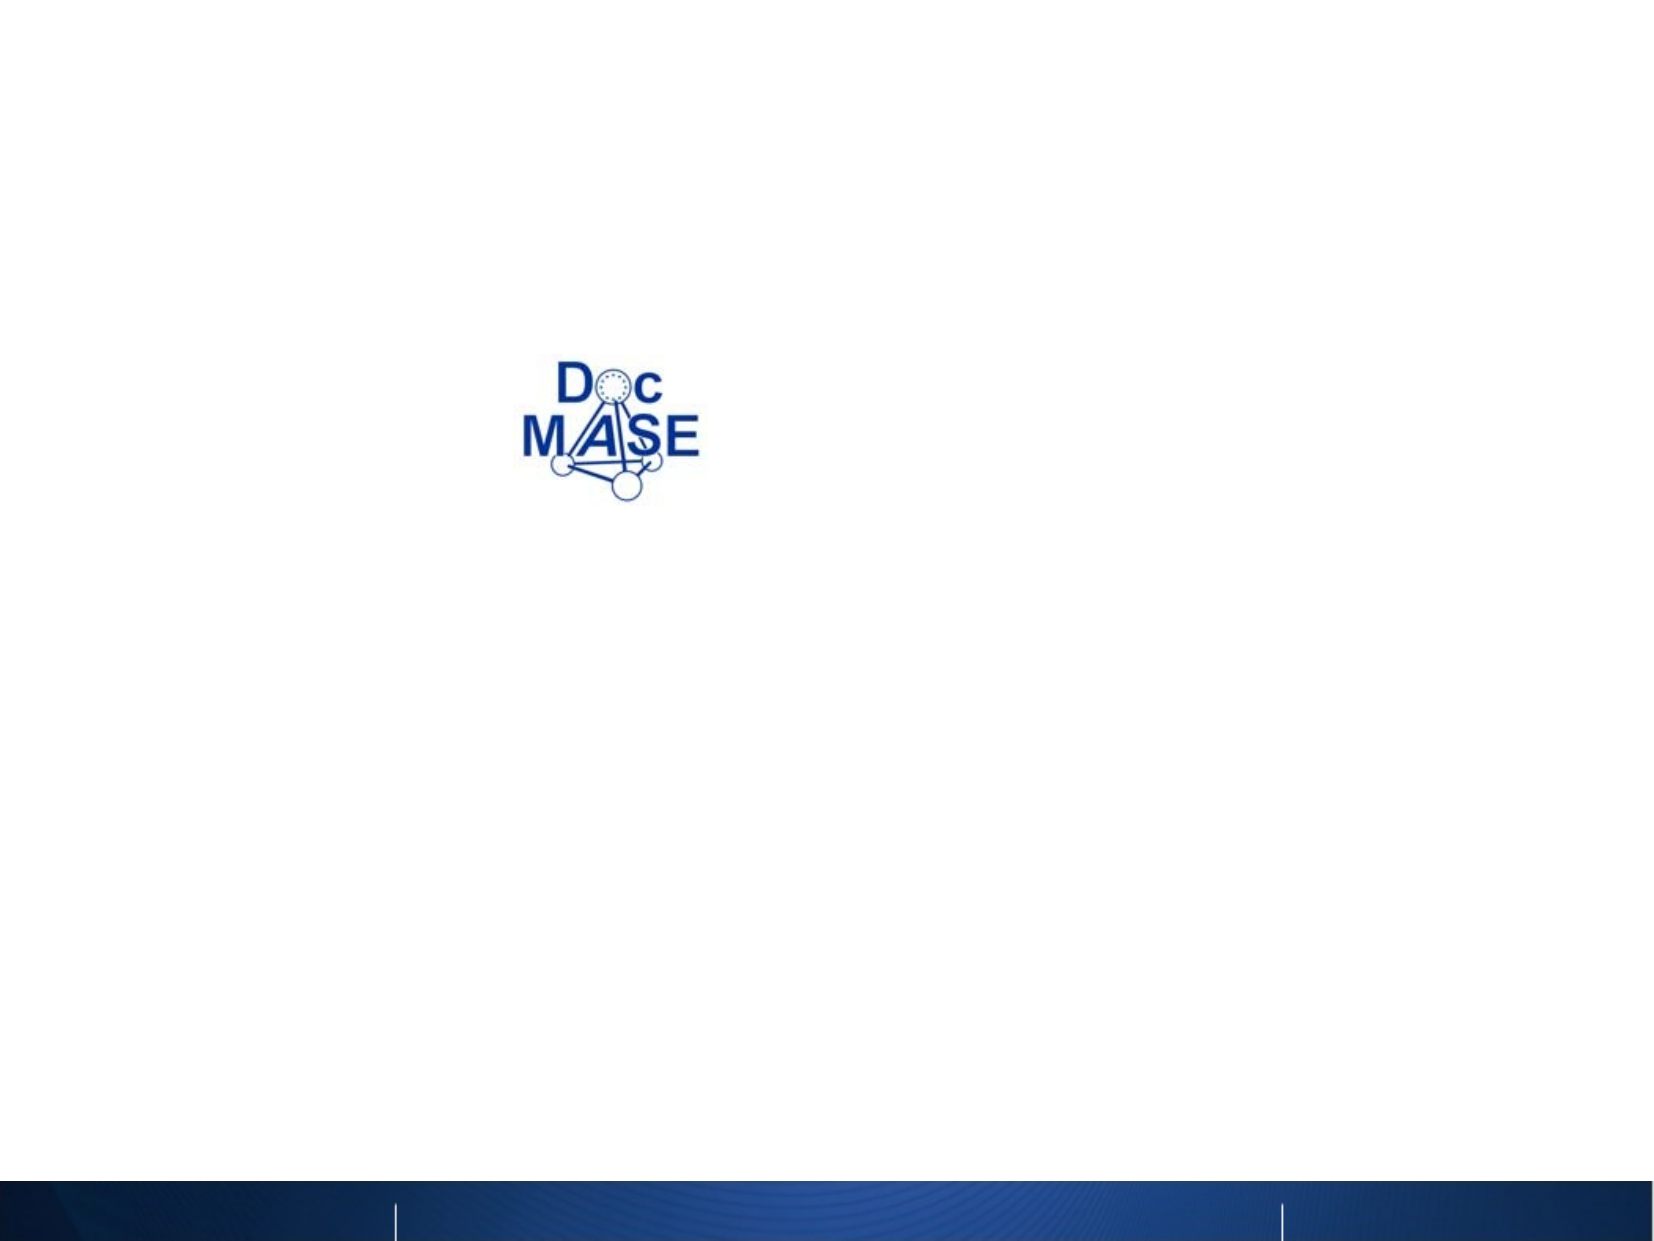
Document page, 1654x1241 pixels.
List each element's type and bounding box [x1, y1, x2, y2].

picture [0, 1181, 1654, 1241]
picture [513, 354, 708, 507]
